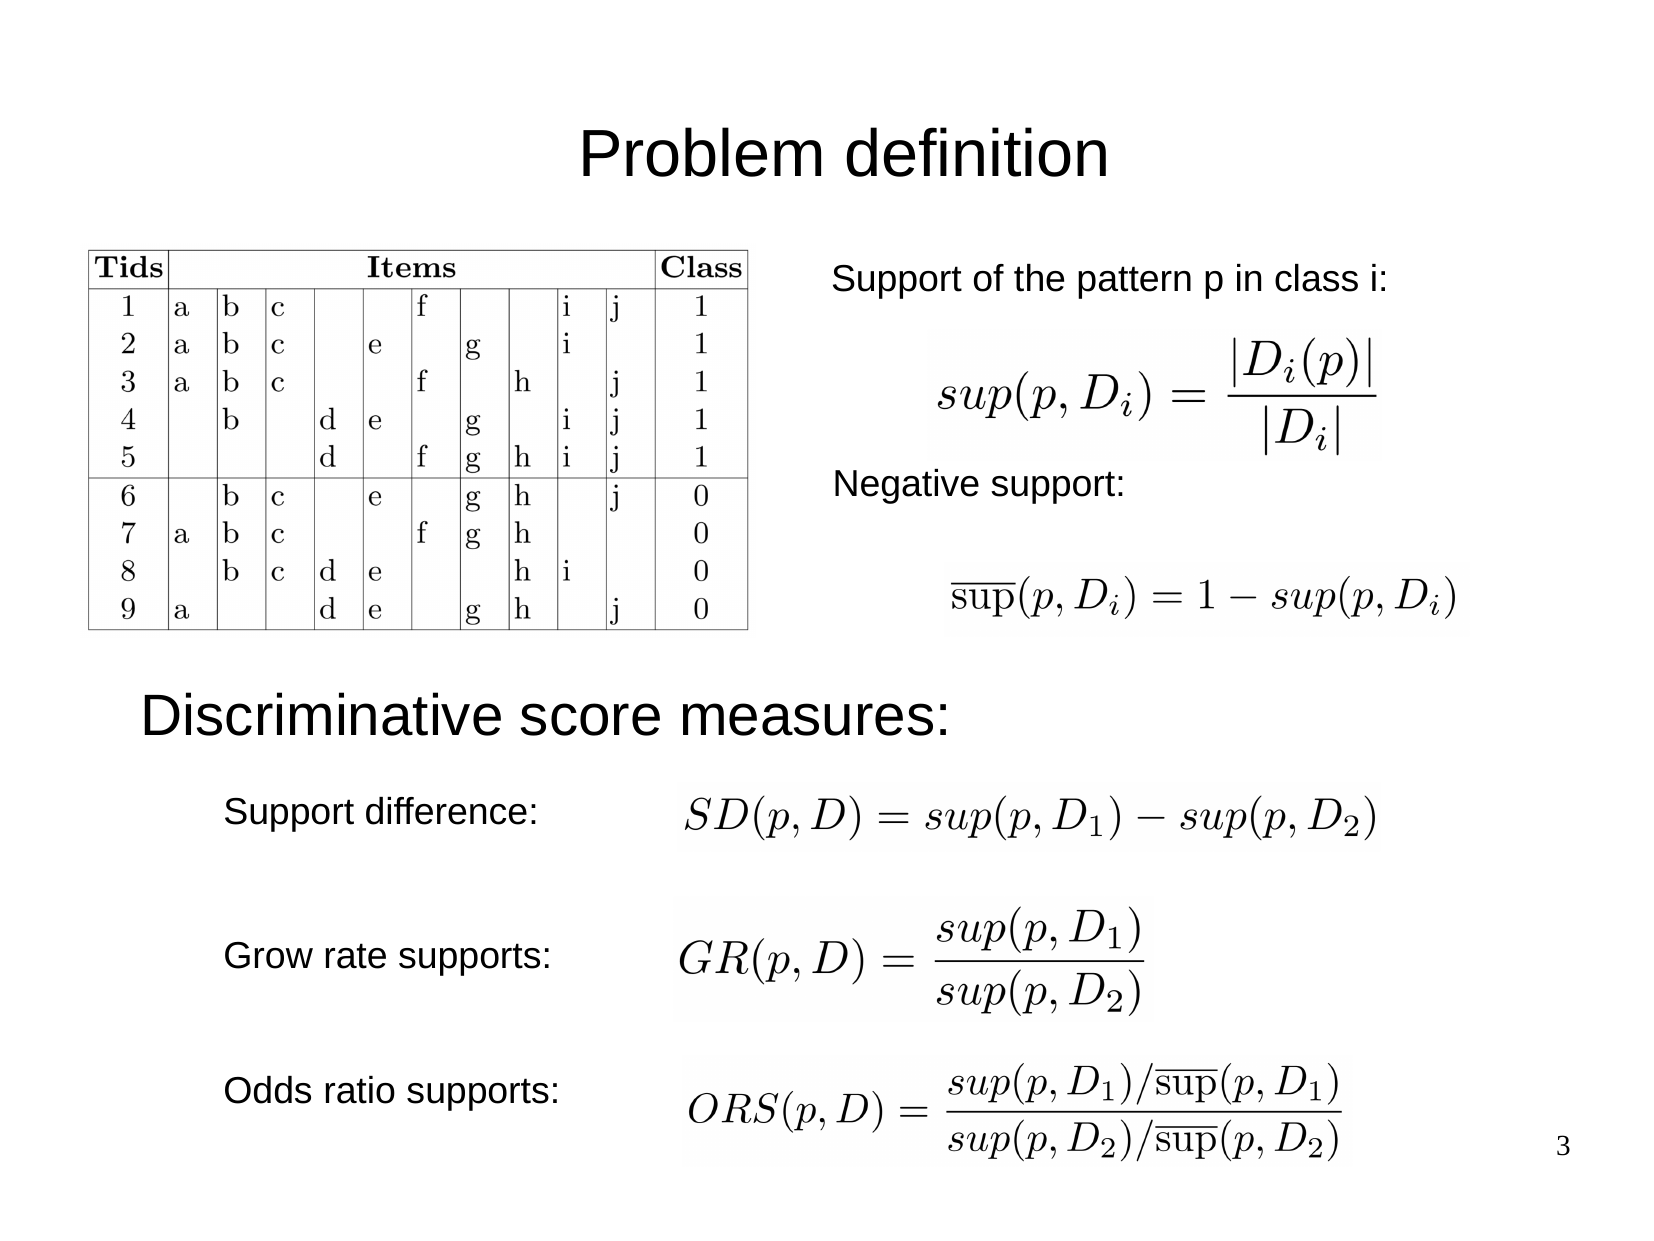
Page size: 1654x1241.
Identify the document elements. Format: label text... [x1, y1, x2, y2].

picture [682, 1055, 1353, 1167]
picture [927, 329, 1382, 455]
text_box Negative support: [817, 455, 1558, 556]
text_box Support of the pattern p in class i: [816, 250, 1591, 325]
picture [794, 782, 1381, 852]
text_box Discriminative score measures: [125, 675, 1146, 764]
title Problem definition [82, 49, 1571, 257]
picture [944, 562, 1470, 637]
text_box Support difference: [208, 782, 794, 870]
text_box Odds ratio supports: [208, 1061, 794, 1149]
picture [80, 243, 756, 638]
picture [673, 896, 1154, 1022]
text_box Grow rate supports: [208, 926, 794, 1014]
